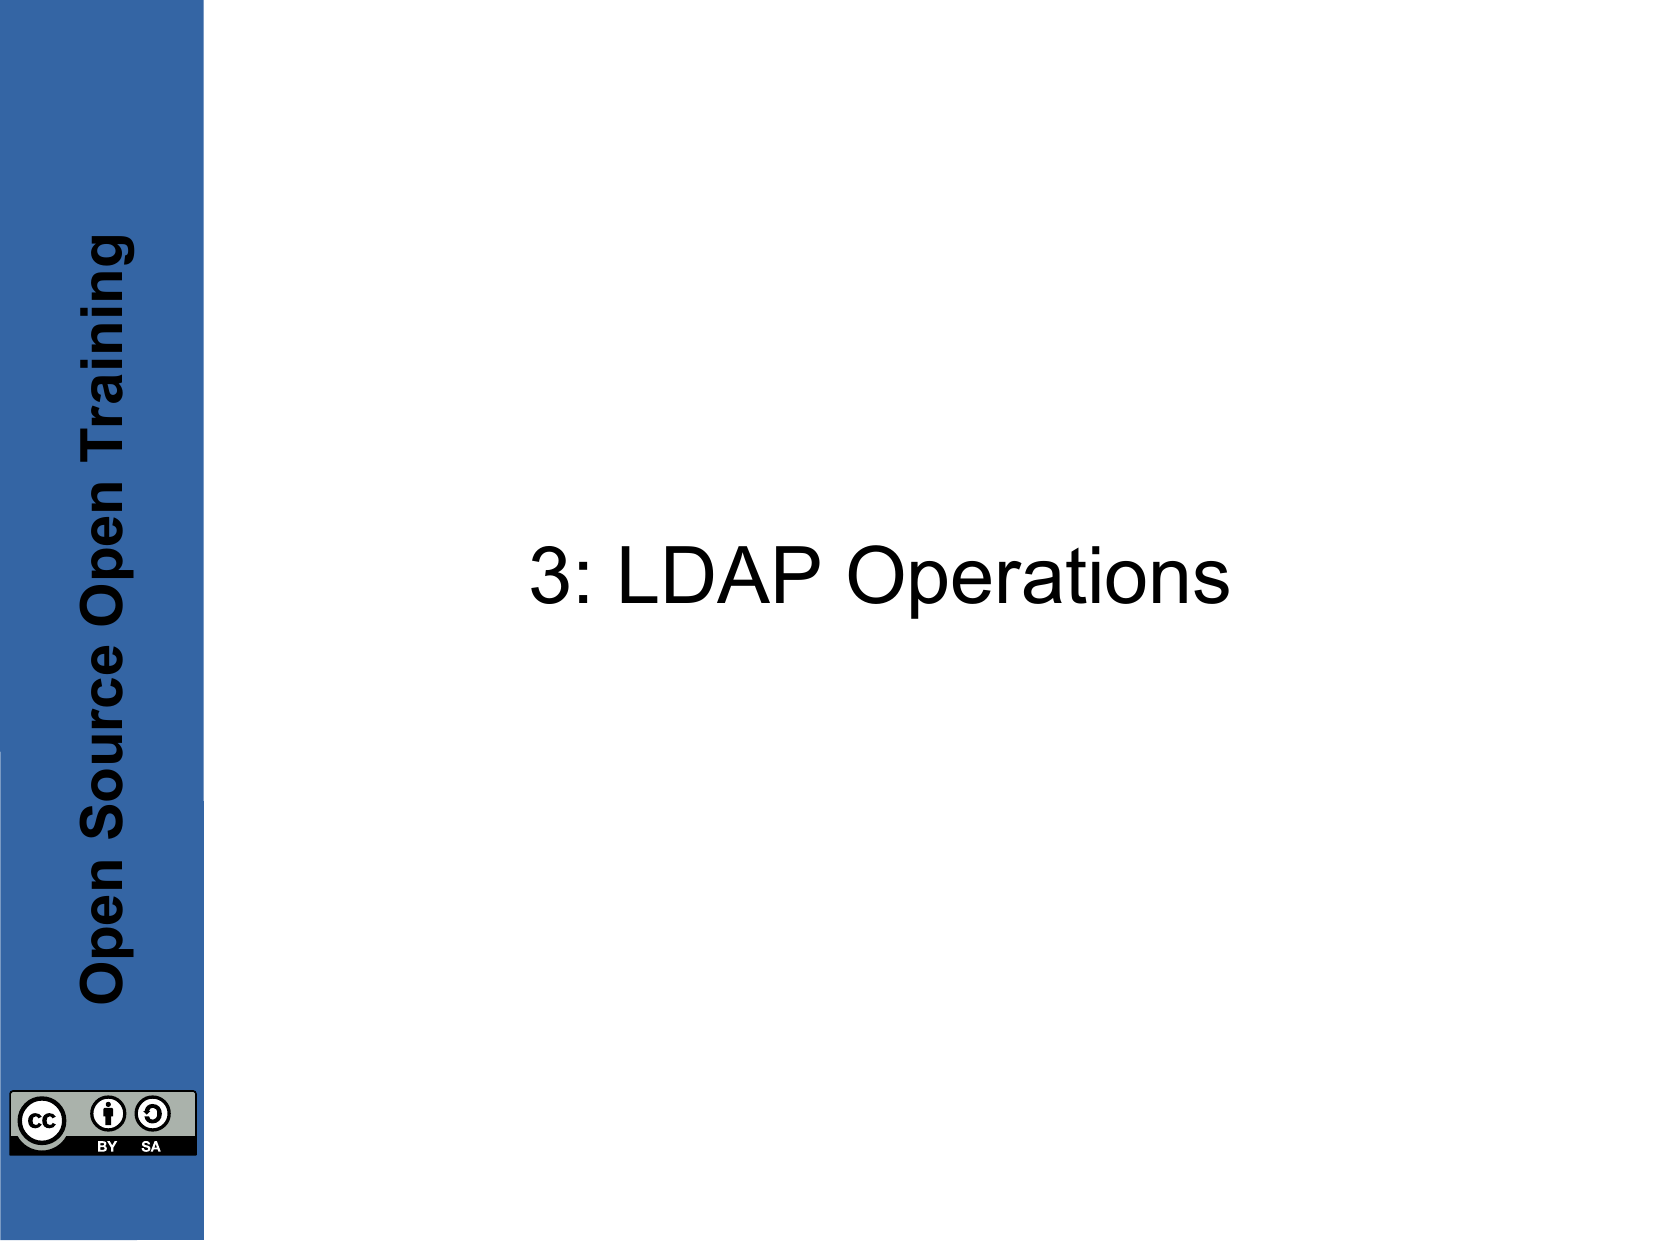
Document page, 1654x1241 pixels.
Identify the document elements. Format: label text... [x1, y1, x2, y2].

title 3: LDAP Operations [227, 472, 1534, 680]
